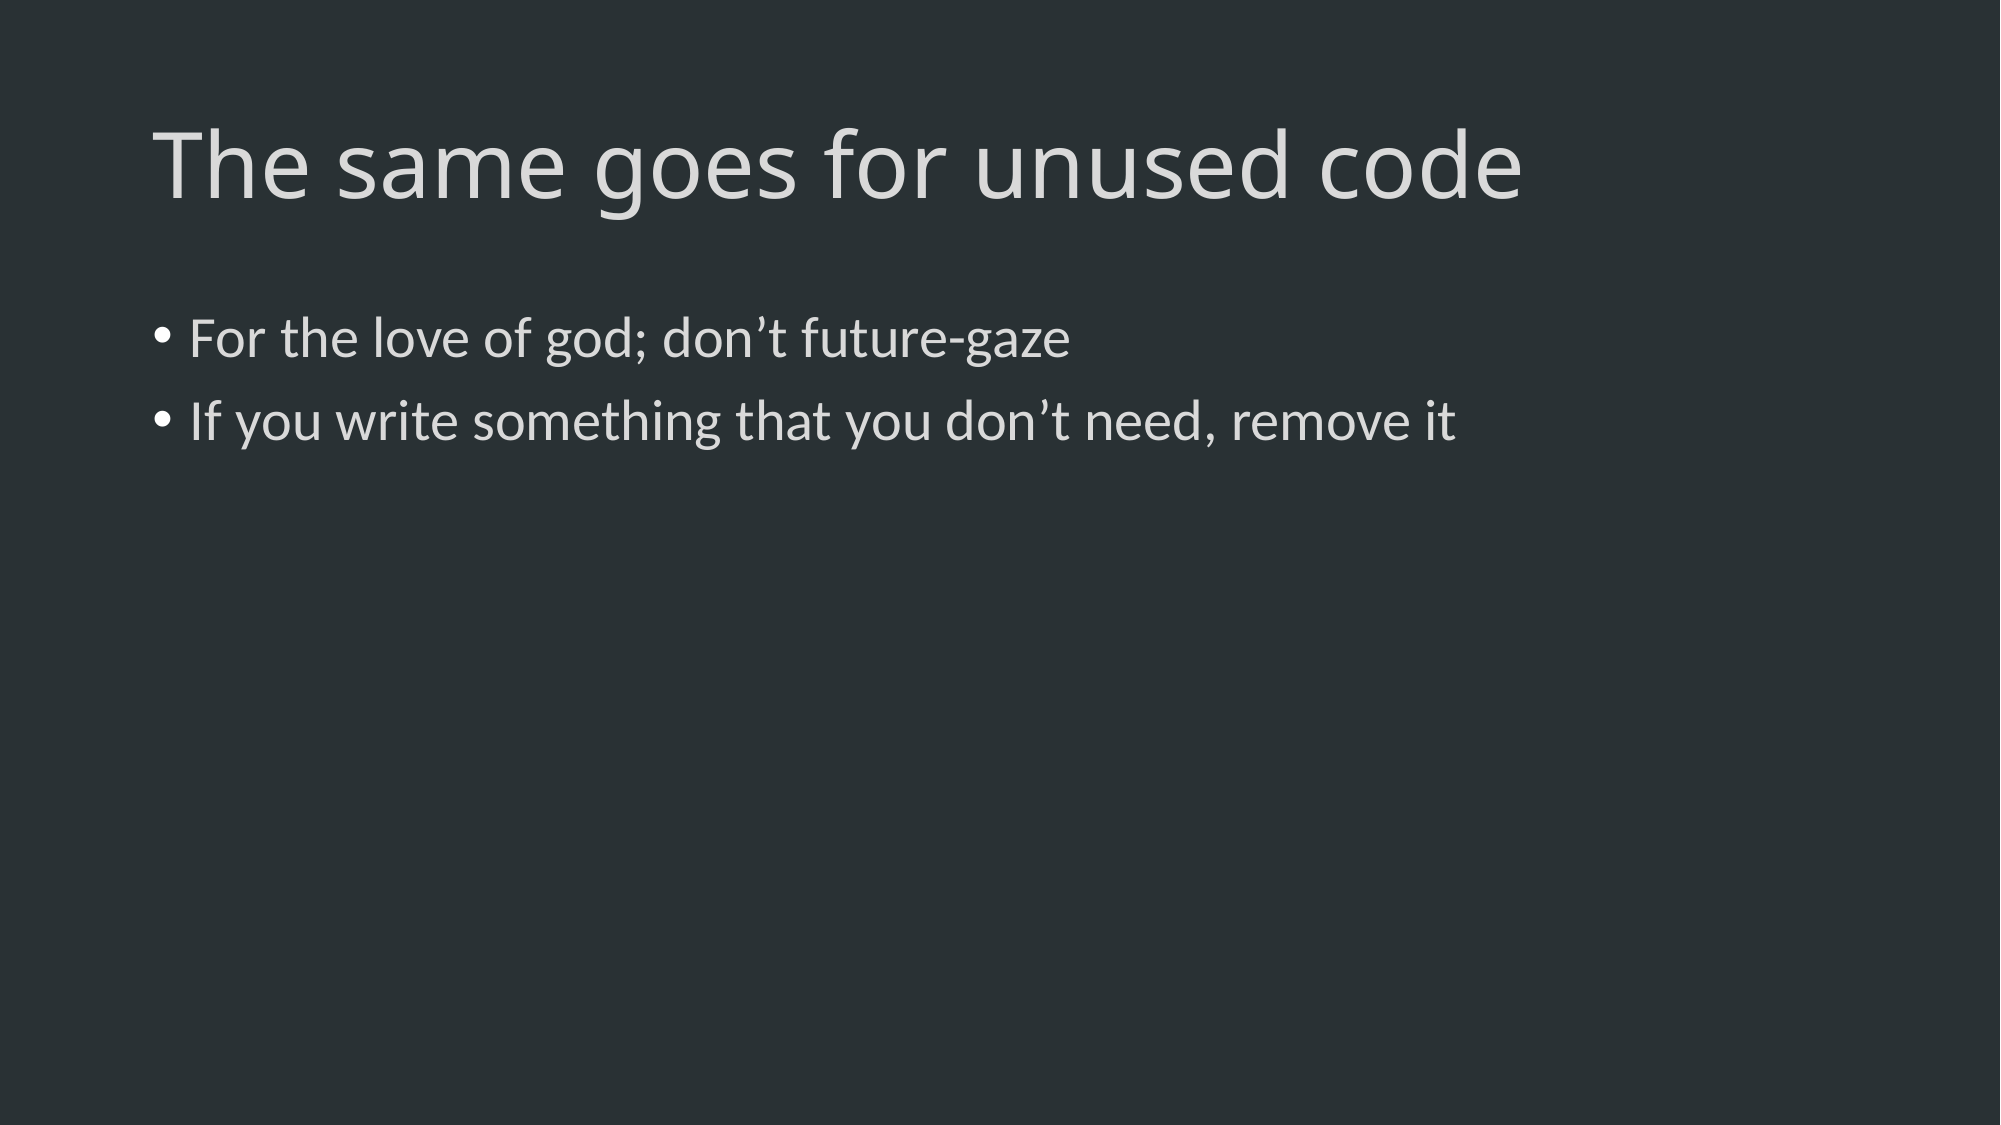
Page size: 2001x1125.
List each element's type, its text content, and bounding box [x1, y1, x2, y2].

list For the love of god; don’t future-gaze If you write something that you don’t need, remove it [137, 299, 1863, 1014]
title The same goes for unused code [137, 59, 1863, 278]
